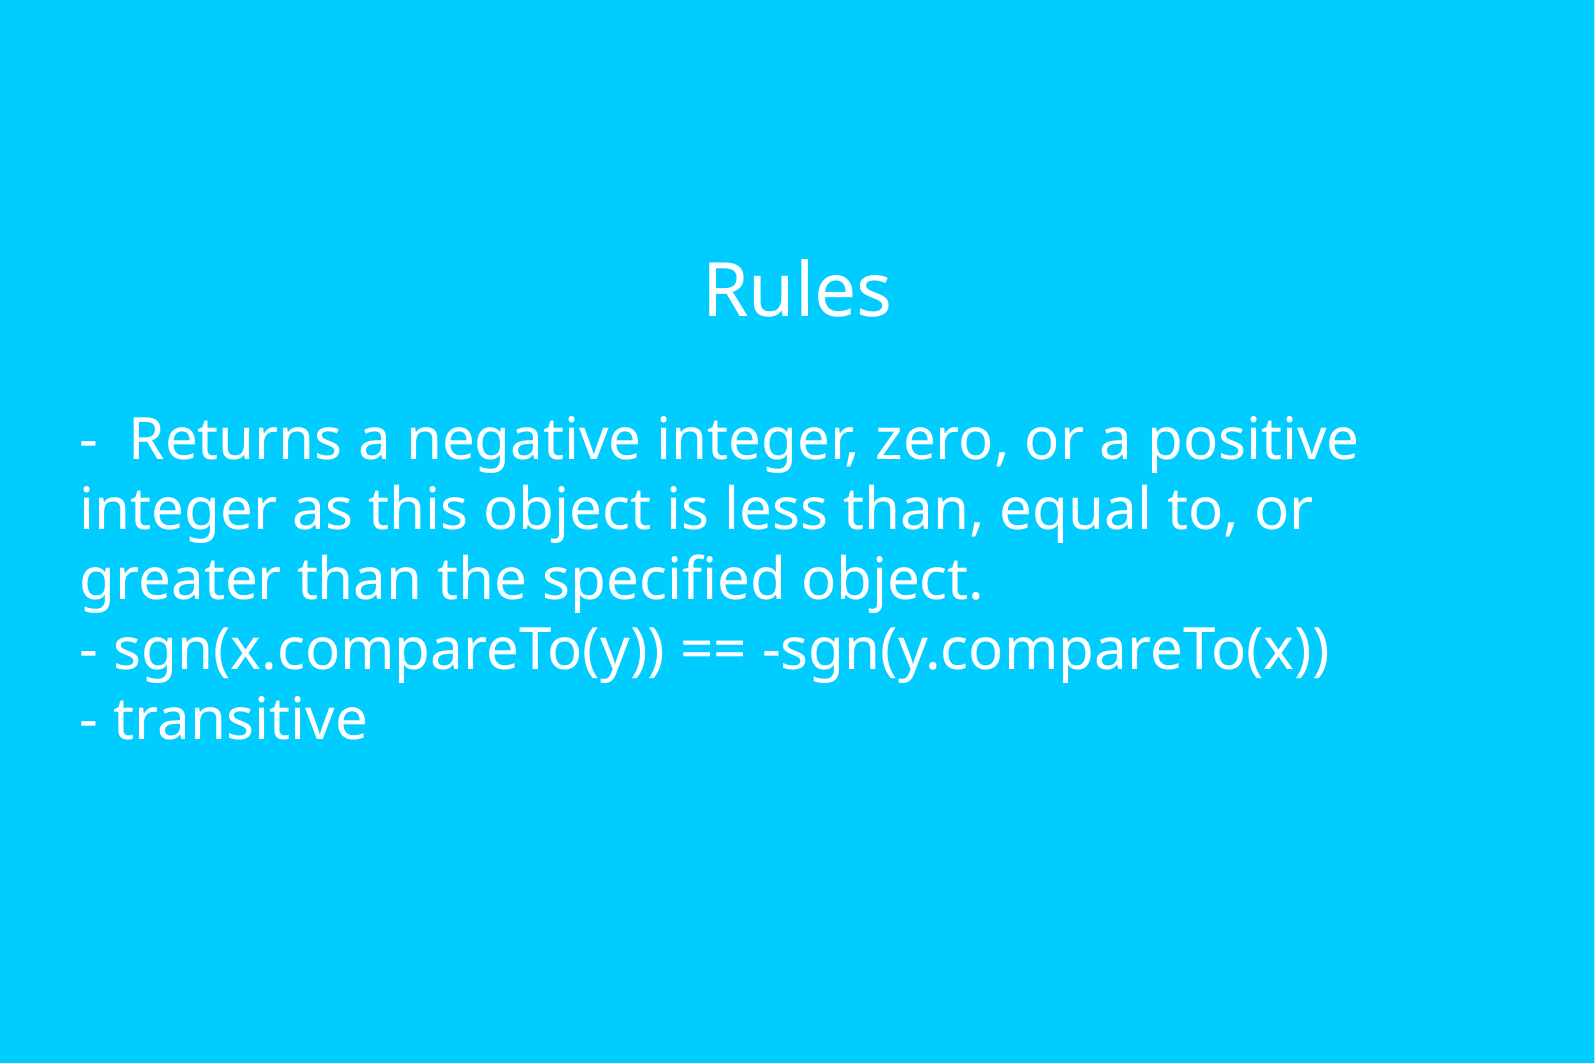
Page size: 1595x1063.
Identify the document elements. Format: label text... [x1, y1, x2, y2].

text_box Rules - Returns a negative integer, zero, or a positive integer as this object is less than, equal to, or greater than the specified object. - sgn(x.compareTo(y)) == -sgn(y.compareTo(x)) - transitive [79, 42, 1515, 951]
